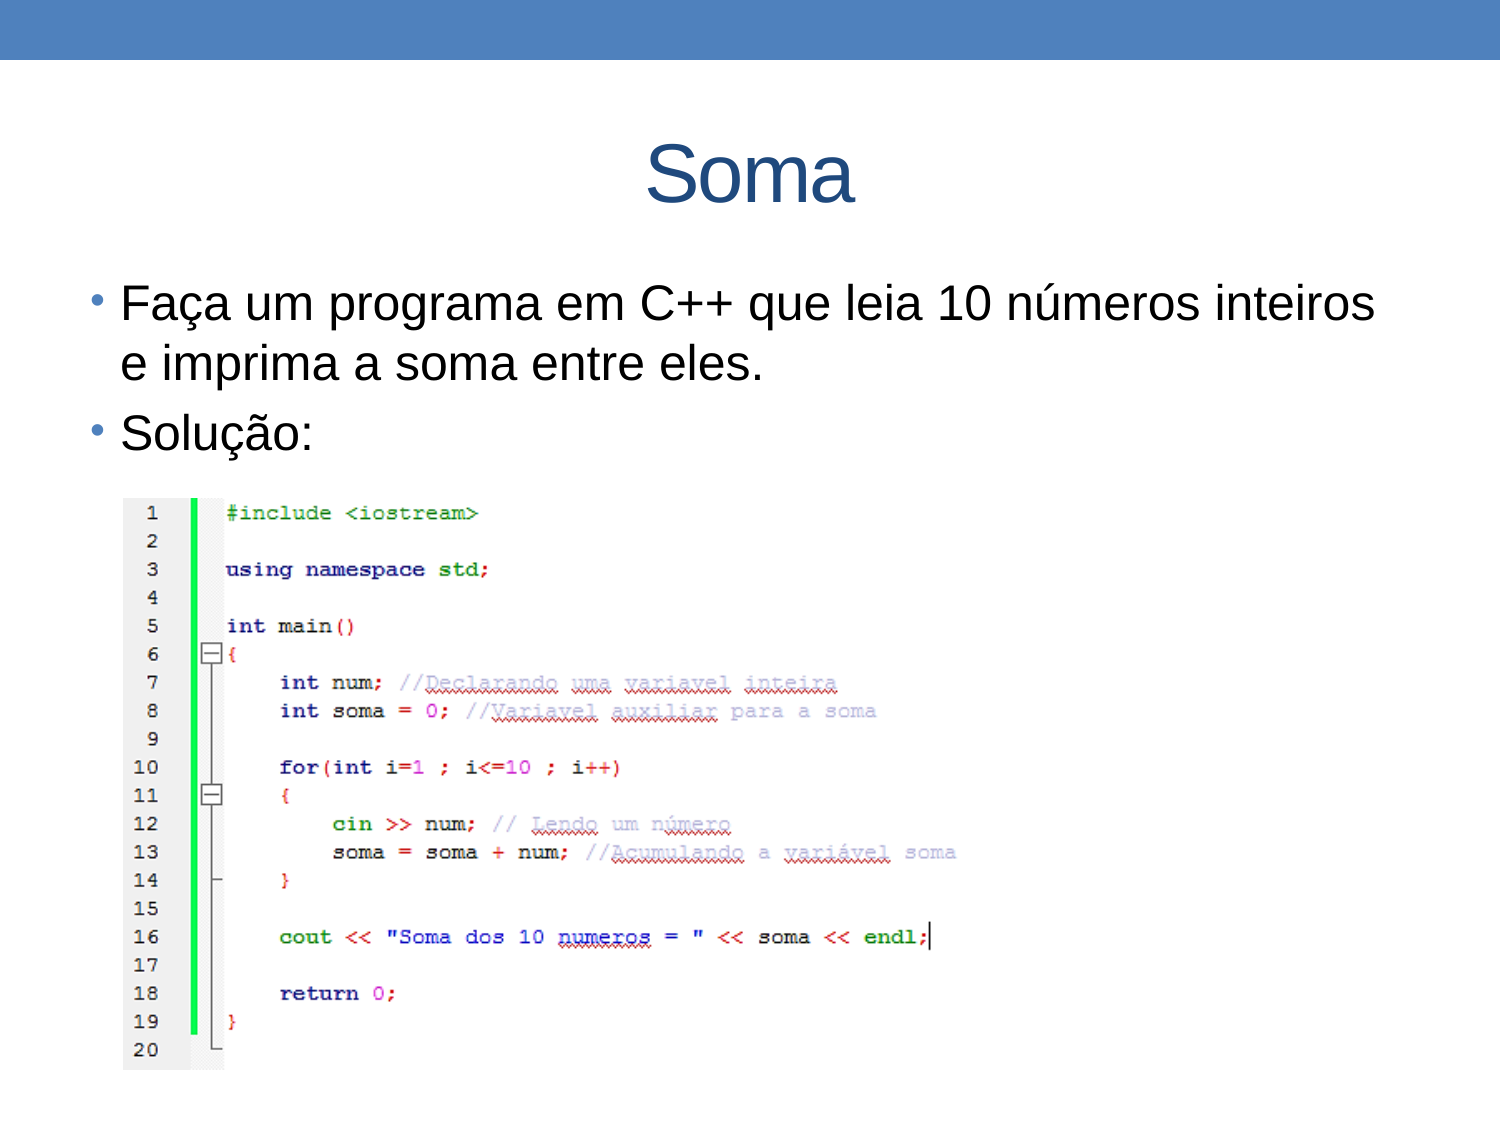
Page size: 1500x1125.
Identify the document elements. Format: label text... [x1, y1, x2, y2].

picture [123, 498, 969, 1070]
title Soma [75, 87, 1425, 250]
list Faça um programa em C++ que leia 10 números inteiros e imprima a soma entre eles. Solução: [75, 262, 1425, 1063]
